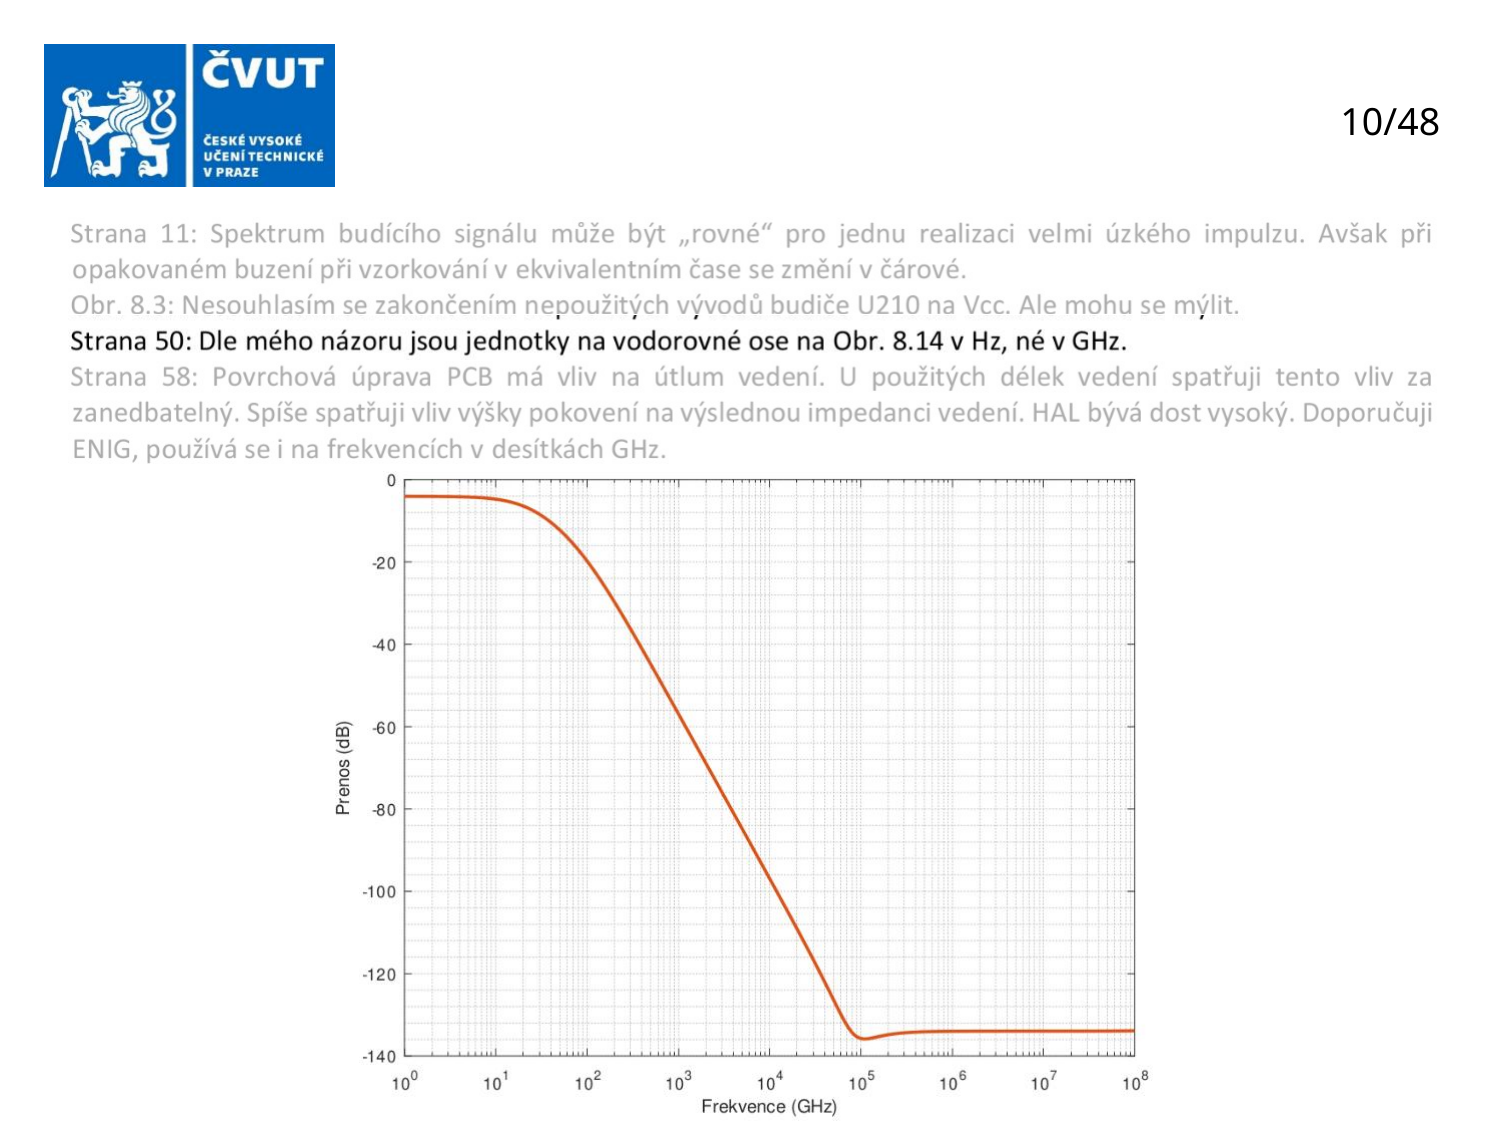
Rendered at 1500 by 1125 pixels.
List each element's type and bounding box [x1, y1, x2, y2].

picture [44, 44, 335, 187]
text_box [15, 216, 1486, 315]
picture [327, 1081, 1159, 1124]
picture [327, 465, 1159, 501]
text_box [15, 360, 1486, 465]
list [171, 501, 1450, 1081]
picture [60, 315, 1441, 360]
